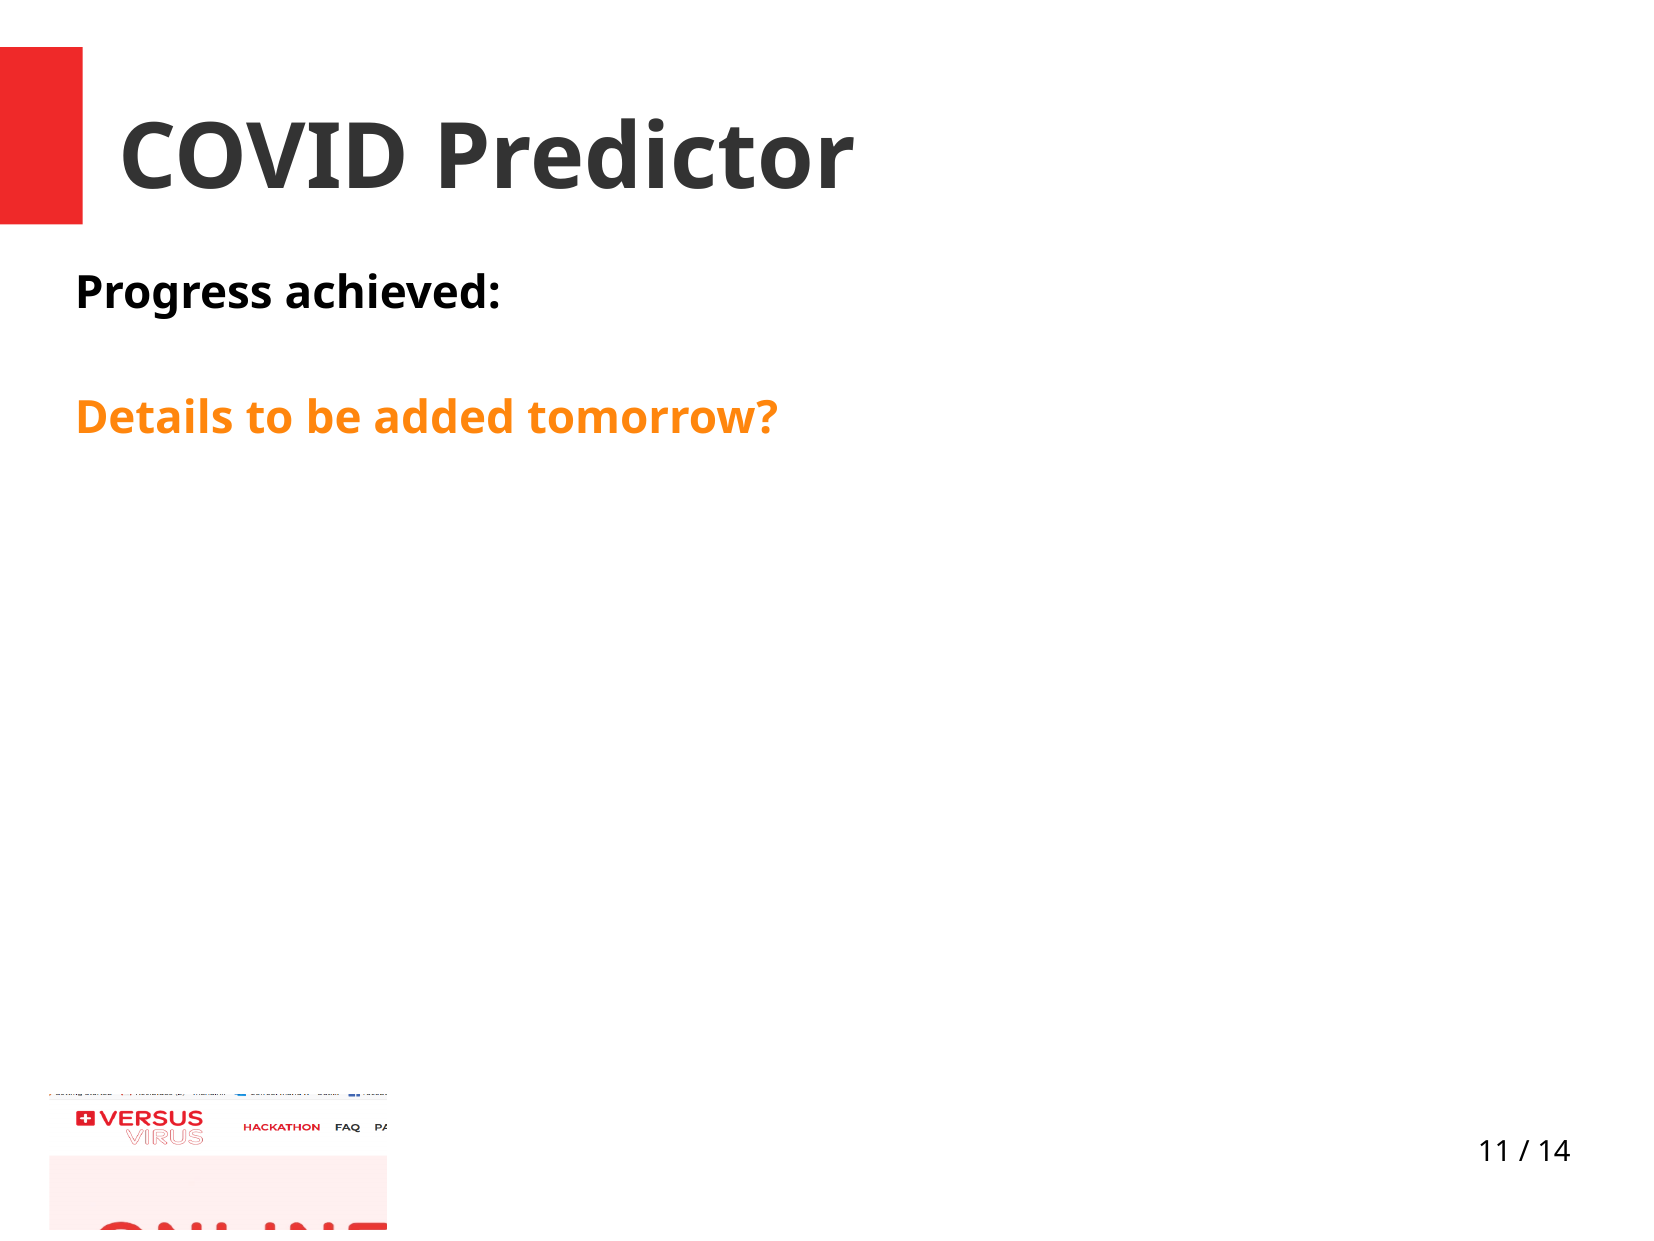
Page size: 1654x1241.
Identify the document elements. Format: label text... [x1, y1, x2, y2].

picture [49, 1094, 387, 1230]
text_box Progress achieved: Details to be added tomorrow? [60, 251, 1581, 642]
title COVID Predictor [118, 49, 1571, 251]
